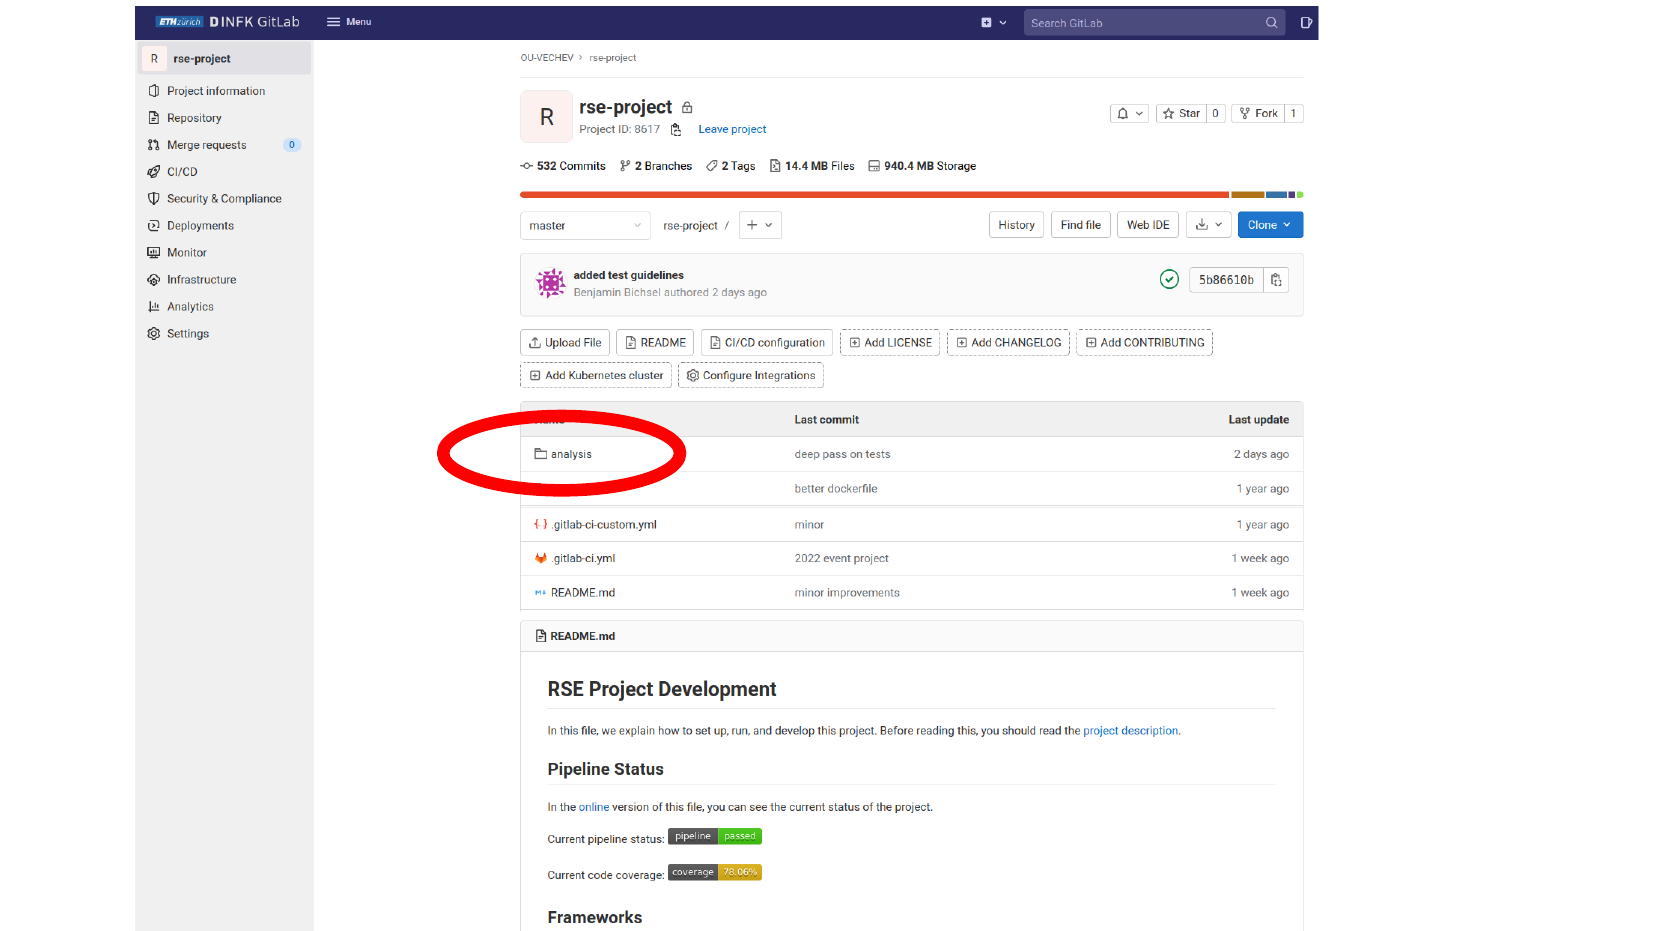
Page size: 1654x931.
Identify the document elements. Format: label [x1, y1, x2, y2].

picture [135, 6, 1622, 931]
